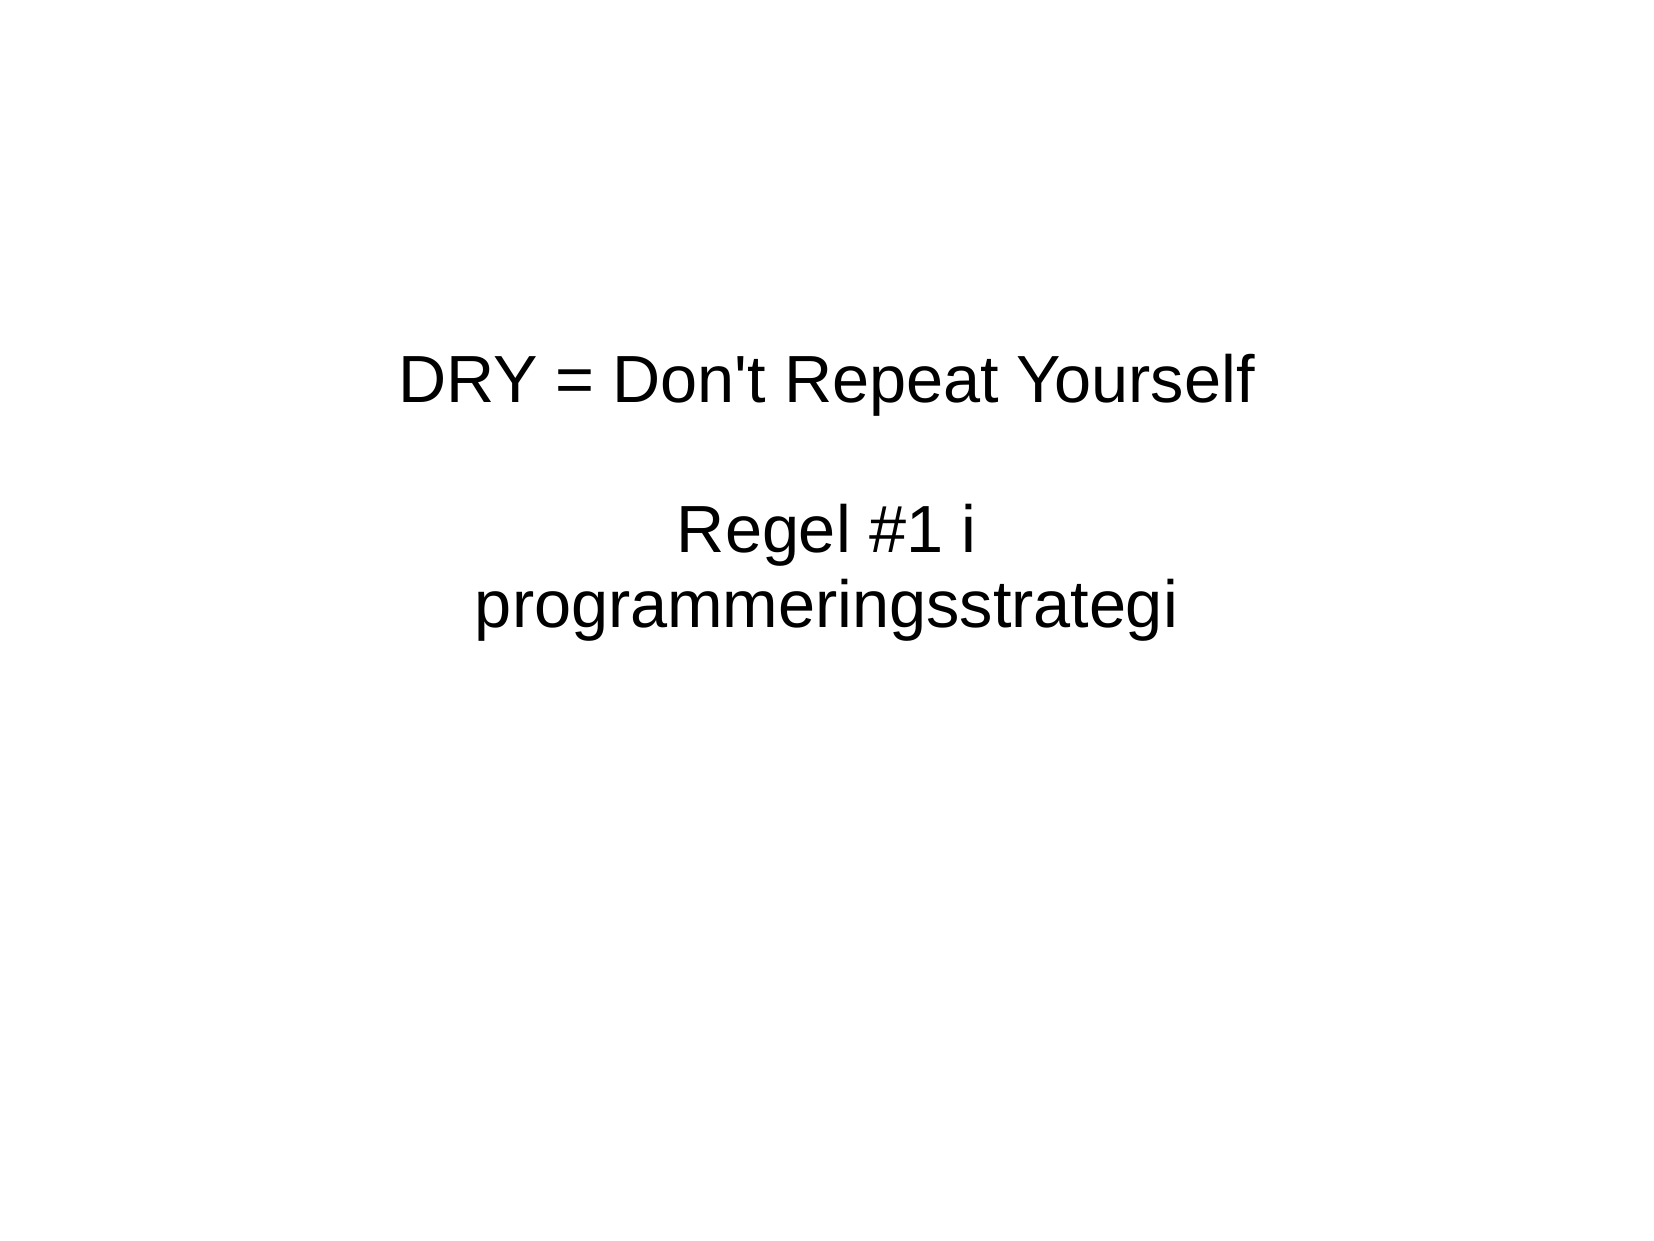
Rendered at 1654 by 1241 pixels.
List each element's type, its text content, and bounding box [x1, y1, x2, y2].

subtitle DRY = Don't Repeat Yourself Regel #1 i programmeringsstrategi [354, 342, 1300, 1010]
